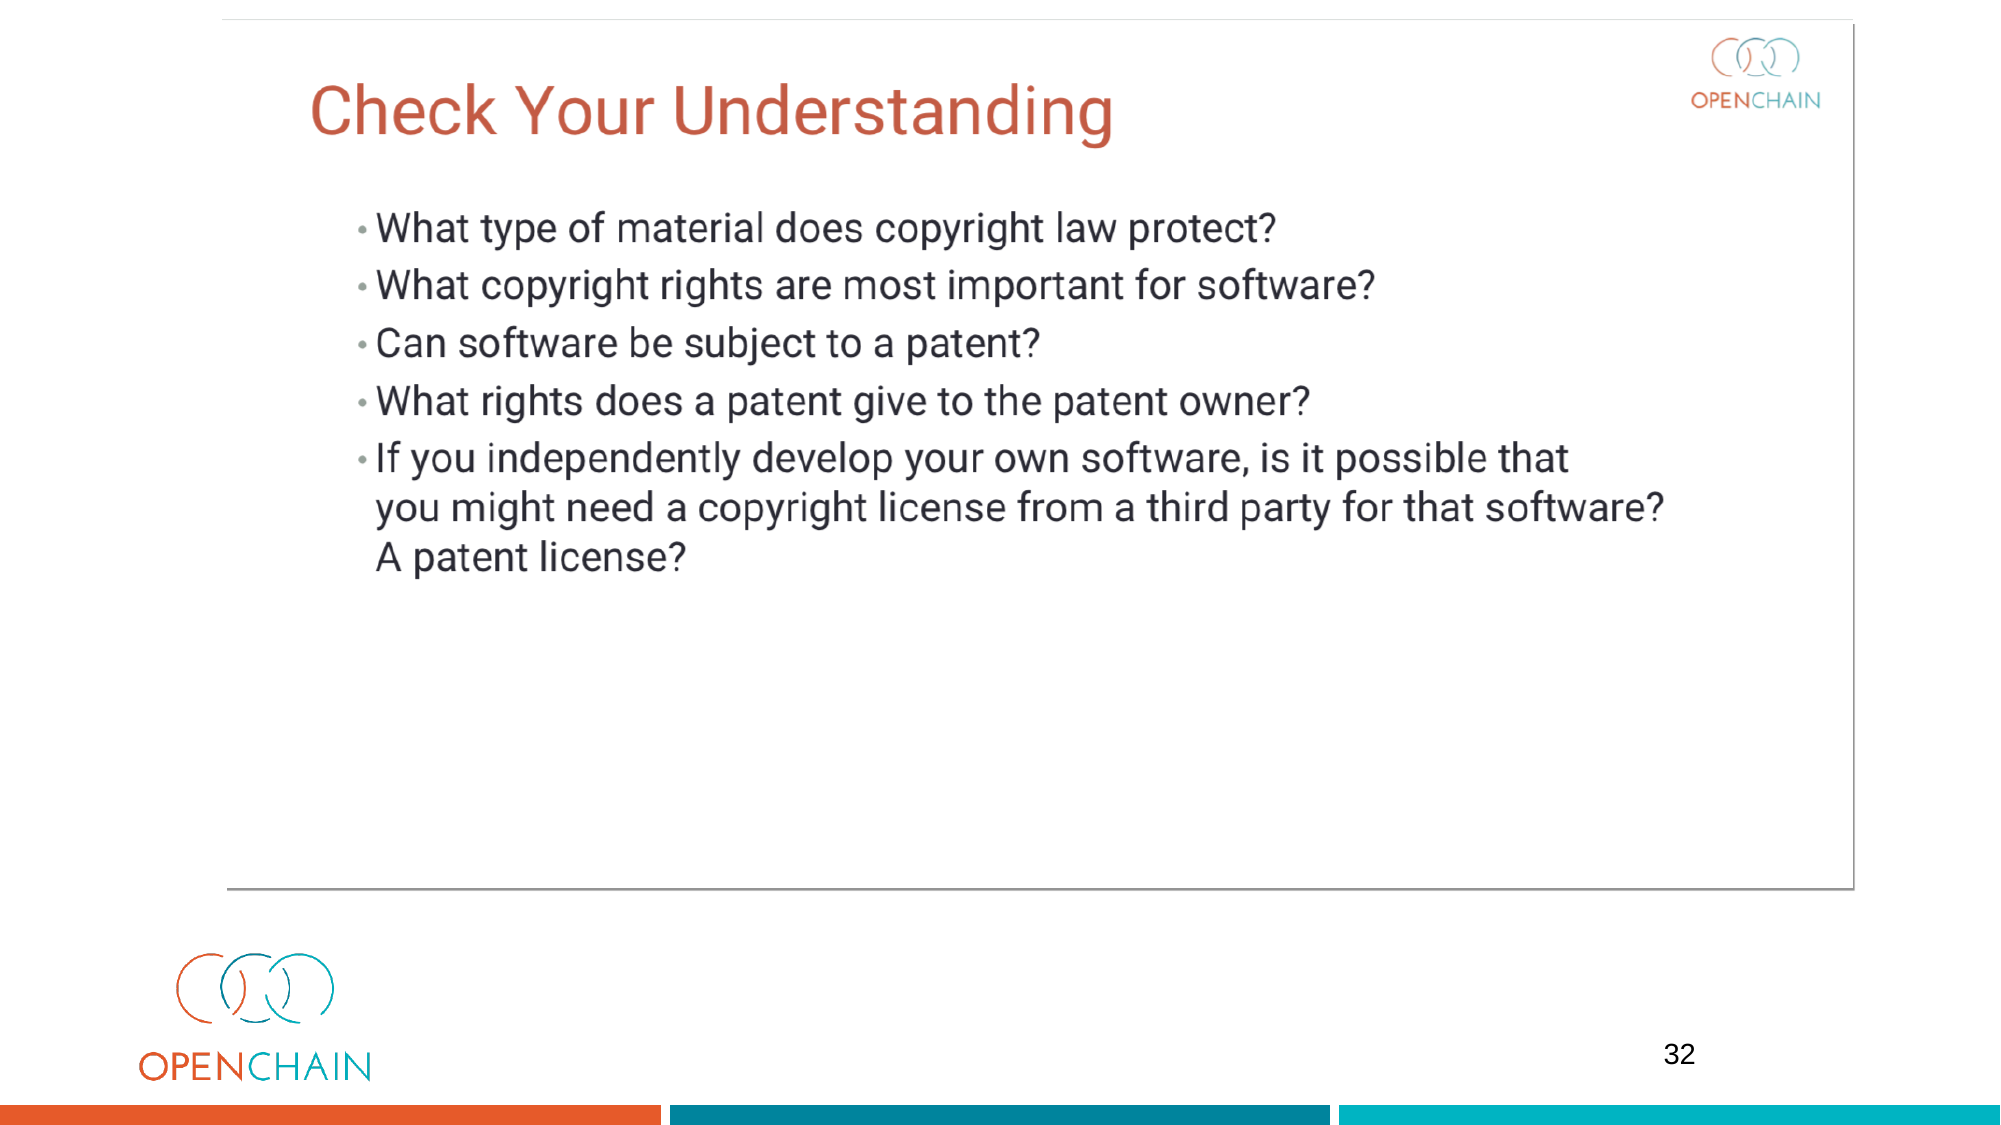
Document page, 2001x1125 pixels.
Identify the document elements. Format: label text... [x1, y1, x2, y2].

picture [222, 19, 1853, 888]
text_box 32 [1648, 1022, 1863, 1083]
